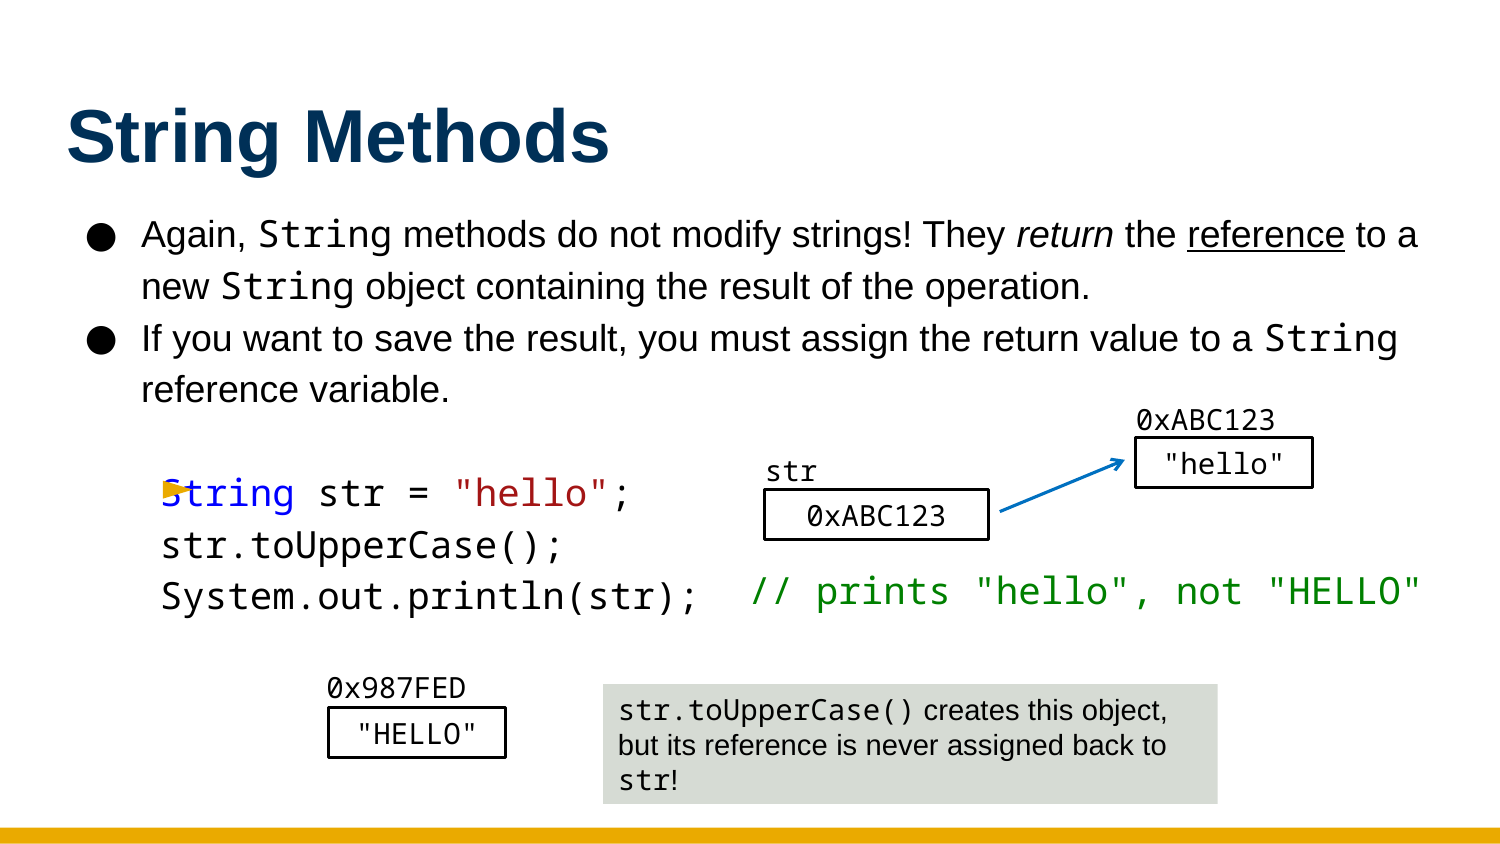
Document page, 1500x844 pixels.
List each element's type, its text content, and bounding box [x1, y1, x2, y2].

list Again, String methods do not modify strings! They return the reference to a new String object containing the result of the operation. If you want to save the result, you must assign the return value to a String reference variable. String str = "hello"; str.toUpperCase(); System.out.println(str); [51, 188, 1449, 784]
text_box 0x987FED [311, 662, 506, 712]
text_box "HELLO" [328, 712, 506, 758]
text_box [162, 480, 193, 499]
text_box str.toUpperCase() creates this object, but its reference is never assigned back to str! [603, 684, 1218, 804]
text_box // prints "hello", not "HELLO" [733, 559, 1484, 620]
text_box 0xABC123 [764, 489, 989, 540]
text_box String Methods [51, 72, 1449, 188]
text_box str [749, 444, 896, 495]
text_box "hello" [1135, 437, 1313, 488]
text_box 0xABC123 [1121, 393, 1299, 444]
